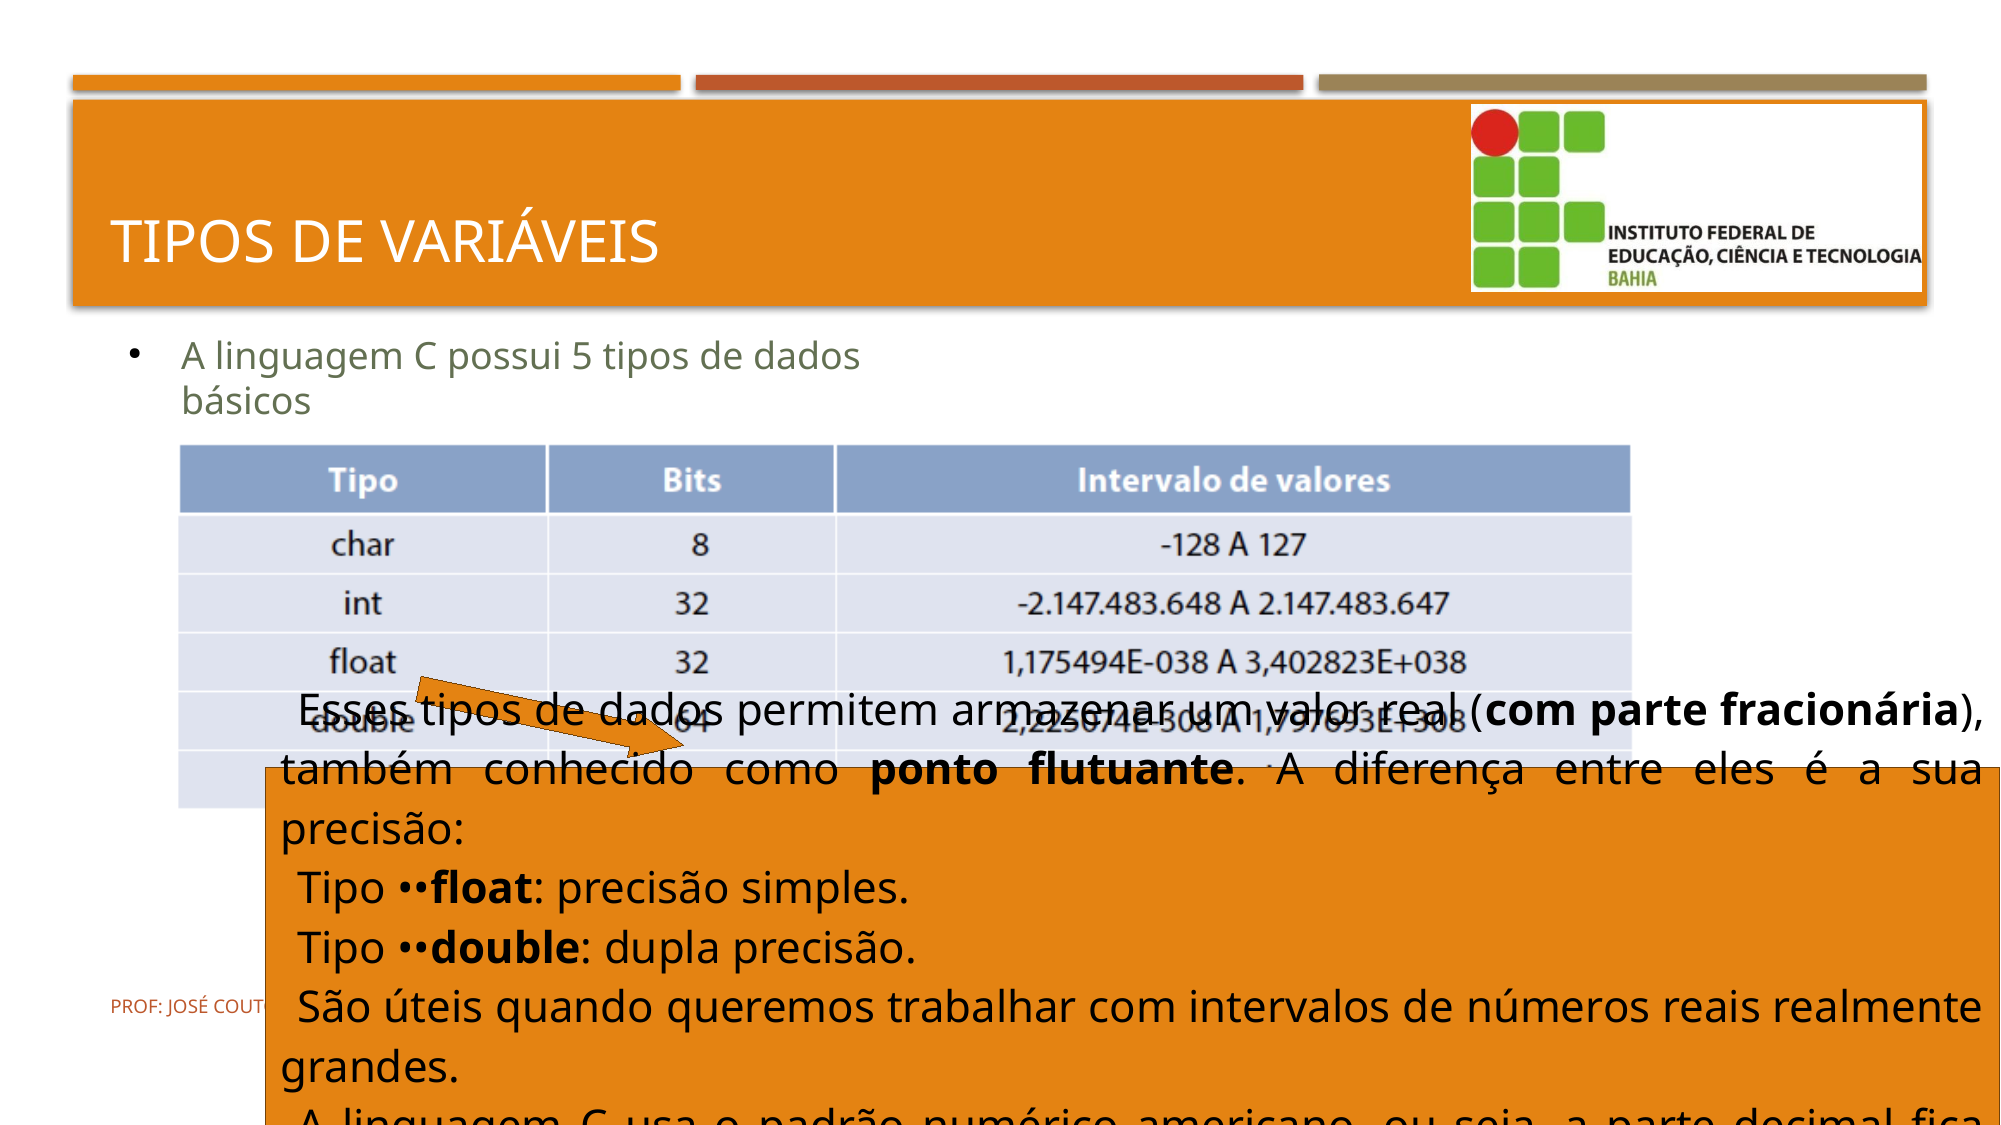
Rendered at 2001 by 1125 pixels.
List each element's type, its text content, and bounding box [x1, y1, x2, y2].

picture [1561, 763, 1572, 767]
footer Prof: José Couto Júnior [95, 976, 265, 1037]
picture [591, 763, 602, 767]
picture [1462, 763, 1472, 767]
picture [780, 763, 790, 767]
picture [512, 763, 523, 767]
text_box [455, 704, 468, 713]
text_box [568, 707, 579, 711]
picture [1341, 763, 1351, 767]
picture [421, 763, 431, 767]
picture [1471, 104, 1922, 292]
picture [481, 716, 493, 722]
picture [1393, 763, 1404, 767]
picture [569, 704, 579, 709]
text_box [480, 704, 494, 718]
picture [328, 763, 338, 767]
list [1646, 763, 1657, 767]
picture [369, 763, 380, 767]
title tipos de Variáveis [95, 119, 1471, 282]
picture [1435, 763, 1446, 767]
list [1736, 763, 1747, 767]
text_box [540, 704, 553, 722]
list A linguagem C possui 5 tipos de dados básicos [95, 324, 985, 921]
picture [676, 763, 687, 767]
picture [649, 763, 659, 767]
text_box [604, 715, 617, 722]
picture [395, 763, 406, 767]
text_box [415, 676, 684, 758]
list [1033, 378, 1923, 767]
picture [343, 763, 353, 767]
picture [795, 763, 805, 767]
picture [753, 763, 764, 767]
picture [604, 704, 617, 717]
picture [567, 763, 577, 767]
picture [540, 763, 550, 767]
picture [1287, 758, 1293, 767]
picture [655, 704, 668, 722]
list [1700, 763, 1711, 767]
picture [455, 711, 468, 722]
text_box Esses tipos de dados permitem armazenar um valor real (com parte fracionária), também conhecido como ponto flutuante. A diferença entre eles é a sua precisão: Tipo ••float: precisão simples. Tipo ••double: dupla precisão. São úteis quando queremos trabalhar com intervalos de números reais realmente grandes. A linguagem C usa o padrão numérico americano, ou seja, a parte decimal fica depois de um ponto. [265, 767, 2000, 1125]
text_box [631, 714, 642, 722]
picture [821, 763, 832, 767]
picture [436, 763, 446, 767]
list [1811, 763, 1822, 767]
picture [1625, 714, 1633, 721]
picture [1588, 763, 1598, 767]
picture [177, 442, 1634, 812]
